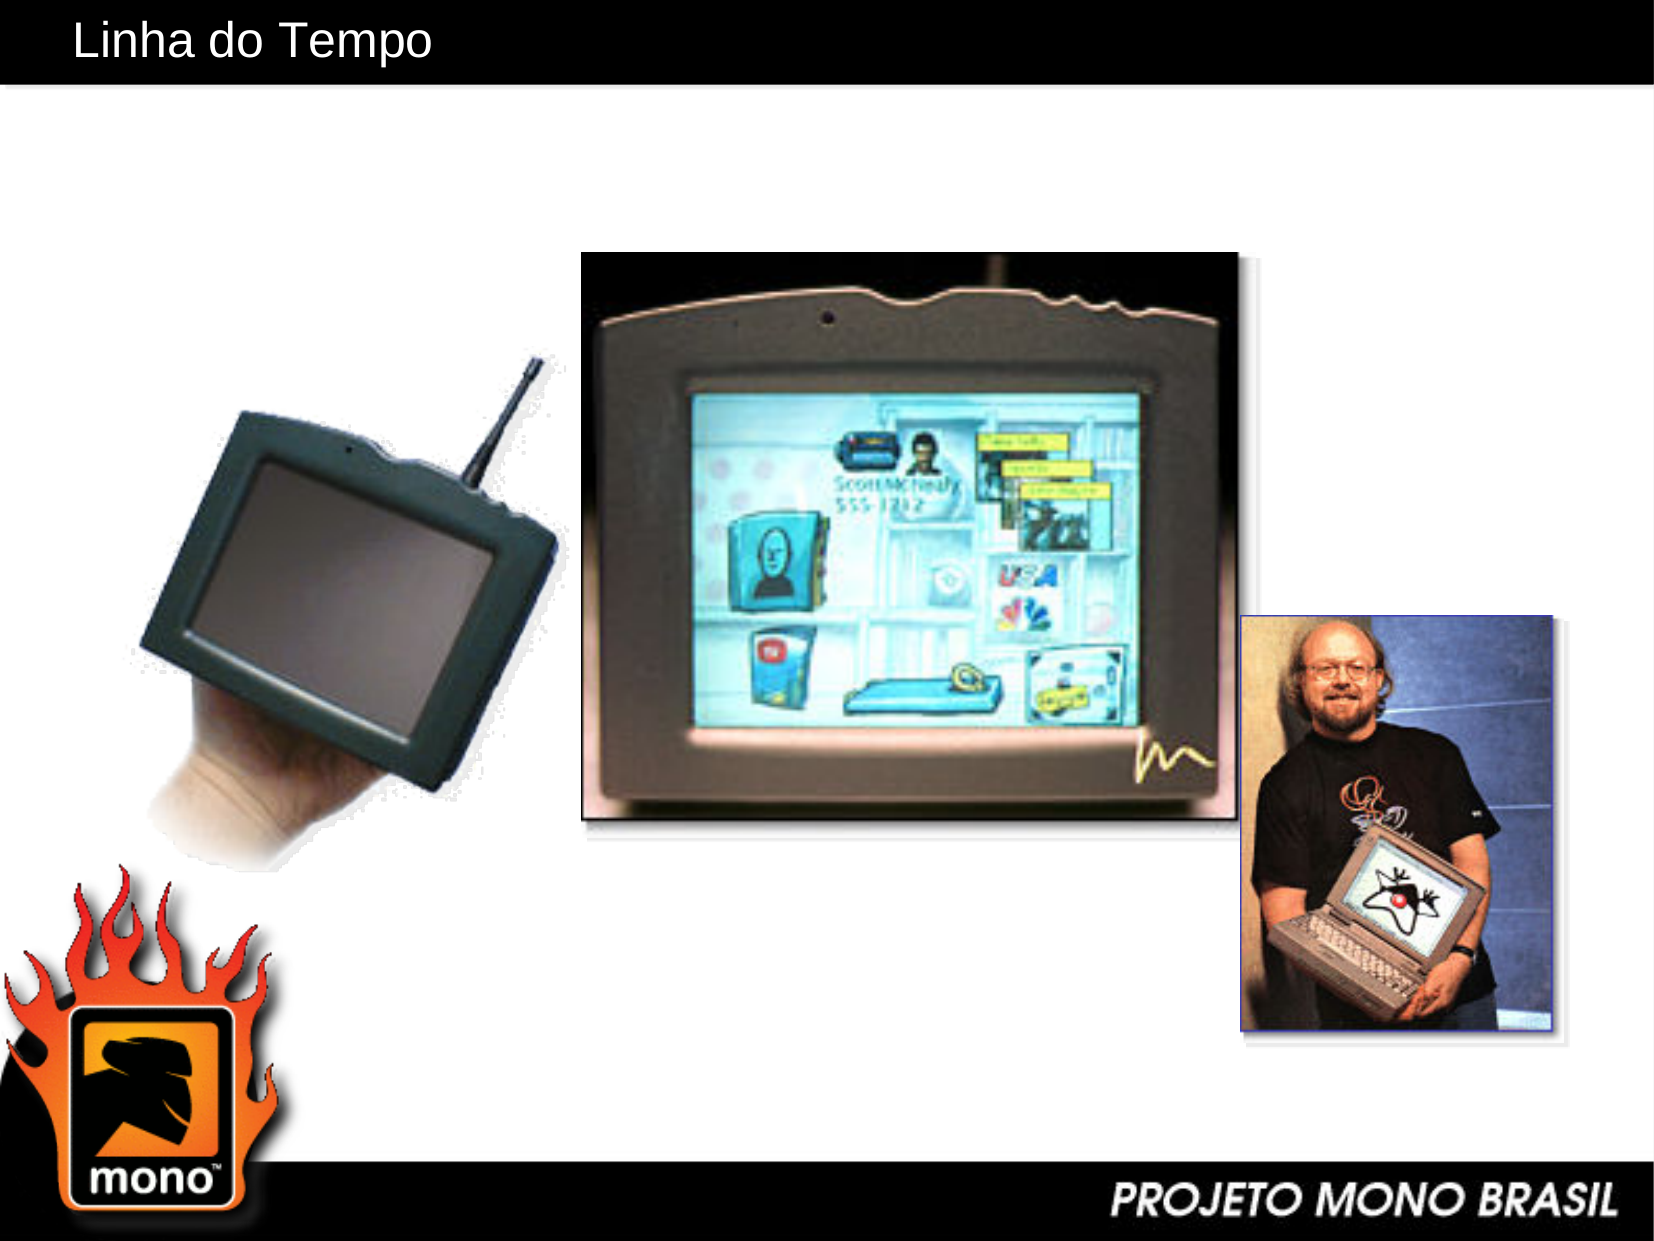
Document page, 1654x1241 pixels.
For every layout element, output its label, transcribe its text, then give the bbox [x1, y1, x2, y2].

picture [0, 85, 1654, 1241]
title Linha do Tempo [72, 0, 1485, 85]
